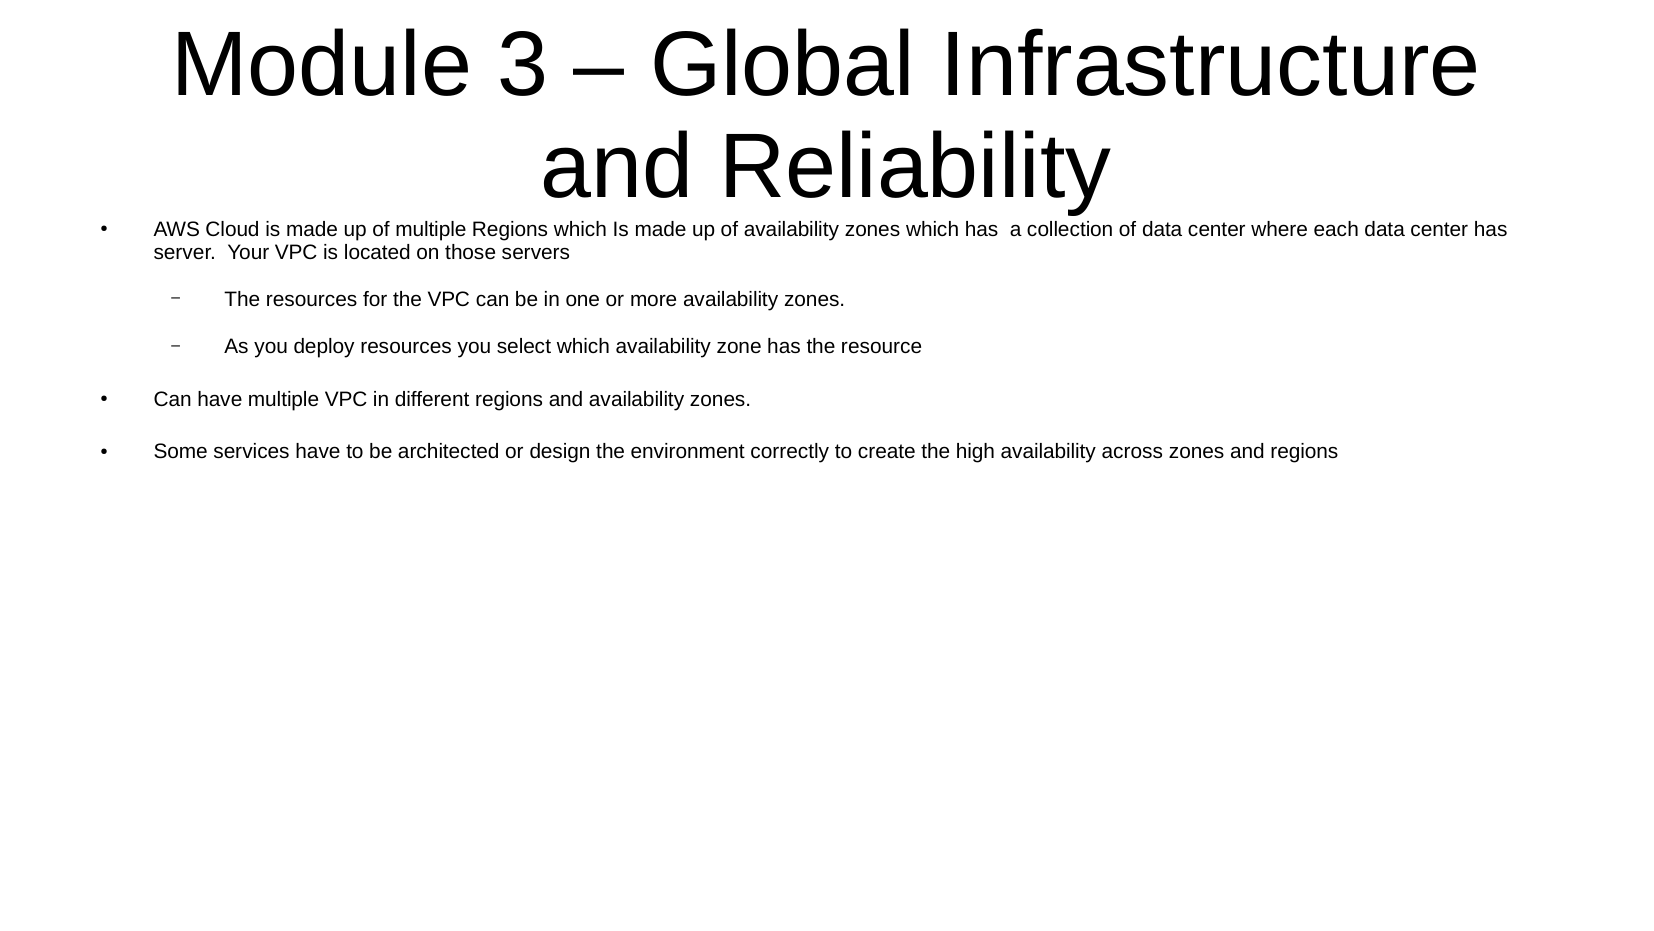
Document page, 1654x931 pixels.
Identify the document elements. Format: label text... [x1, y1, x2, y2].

list AWS Cloud is made up of multiple Regions which Is made up of availability zones which has a collection of data center where each data center has server. Your VPC is located on those servers The resources for the VPC can be in one or more availability zones. As you deploy resources you select which availability zone has the resource Can have multiple VPC in different regions and availability zones. Some services have to be architected or design the environment correctly to create the high availability across zones and regions [82, 217, 1571, 758]
title Module 3 – Global Infrastructure and Reliability [82, 12, 1571, 217]
